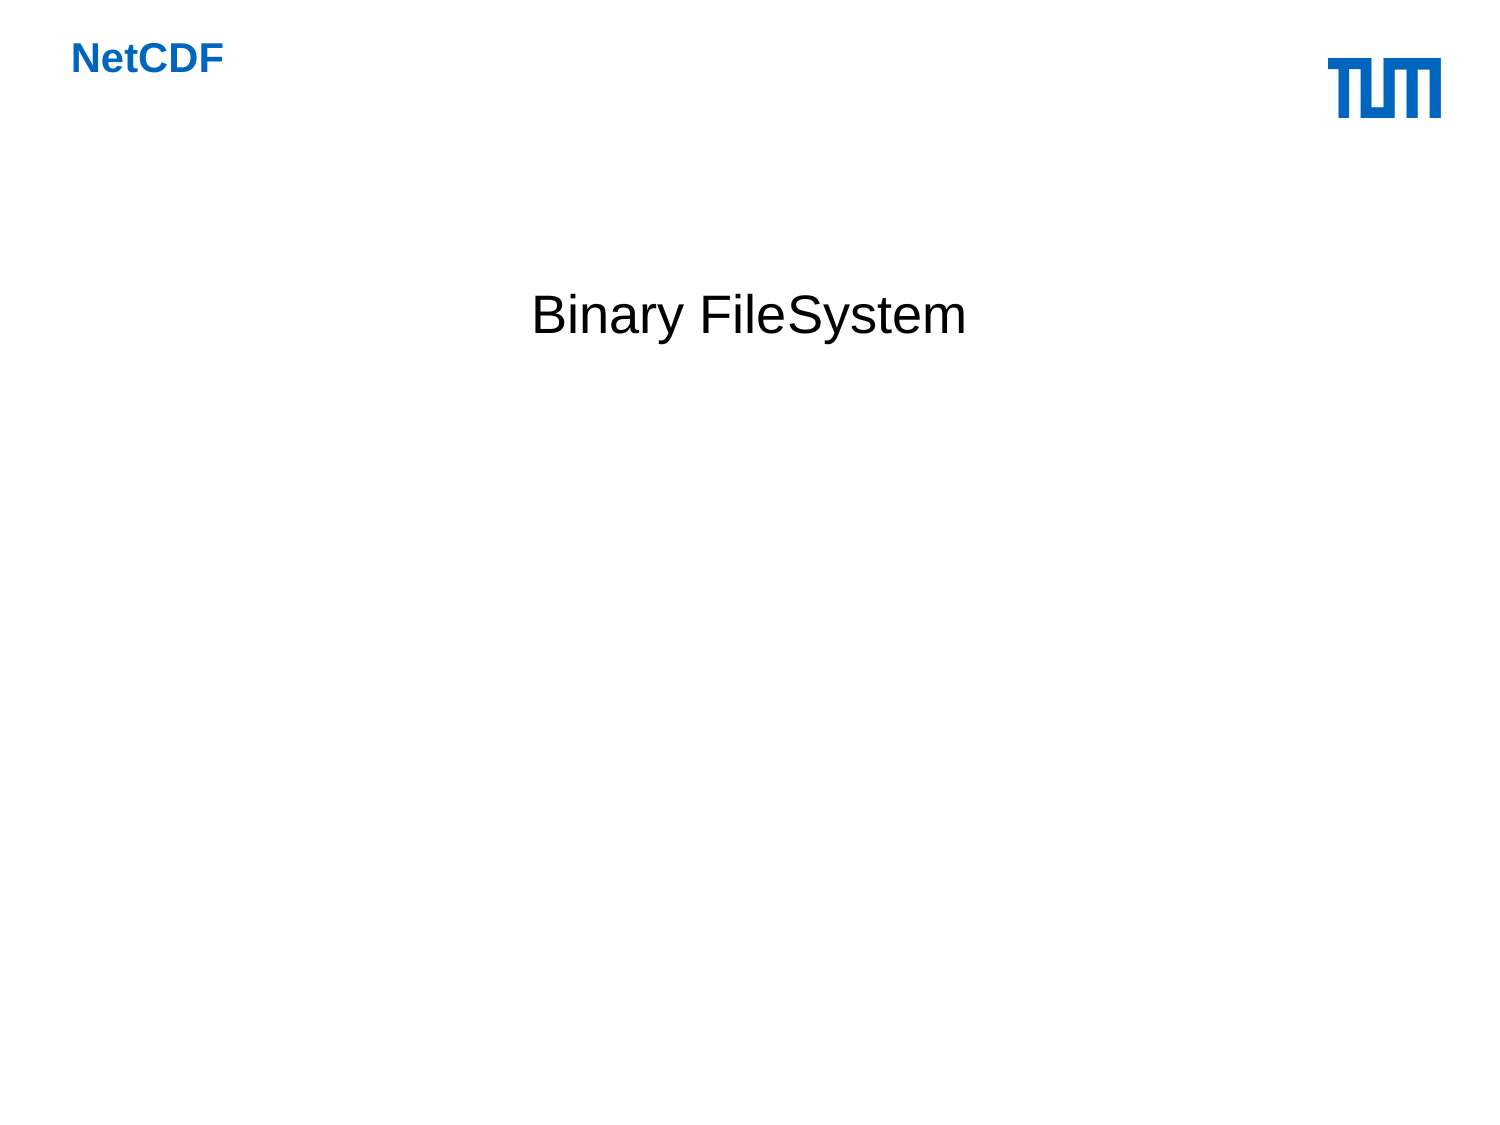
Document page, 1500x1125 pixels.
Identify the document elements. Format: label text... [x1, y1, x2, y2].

title NetCDF [70, 18, 1453, 260]
list Binary FileSystem [75, 263, 1425, 916]
